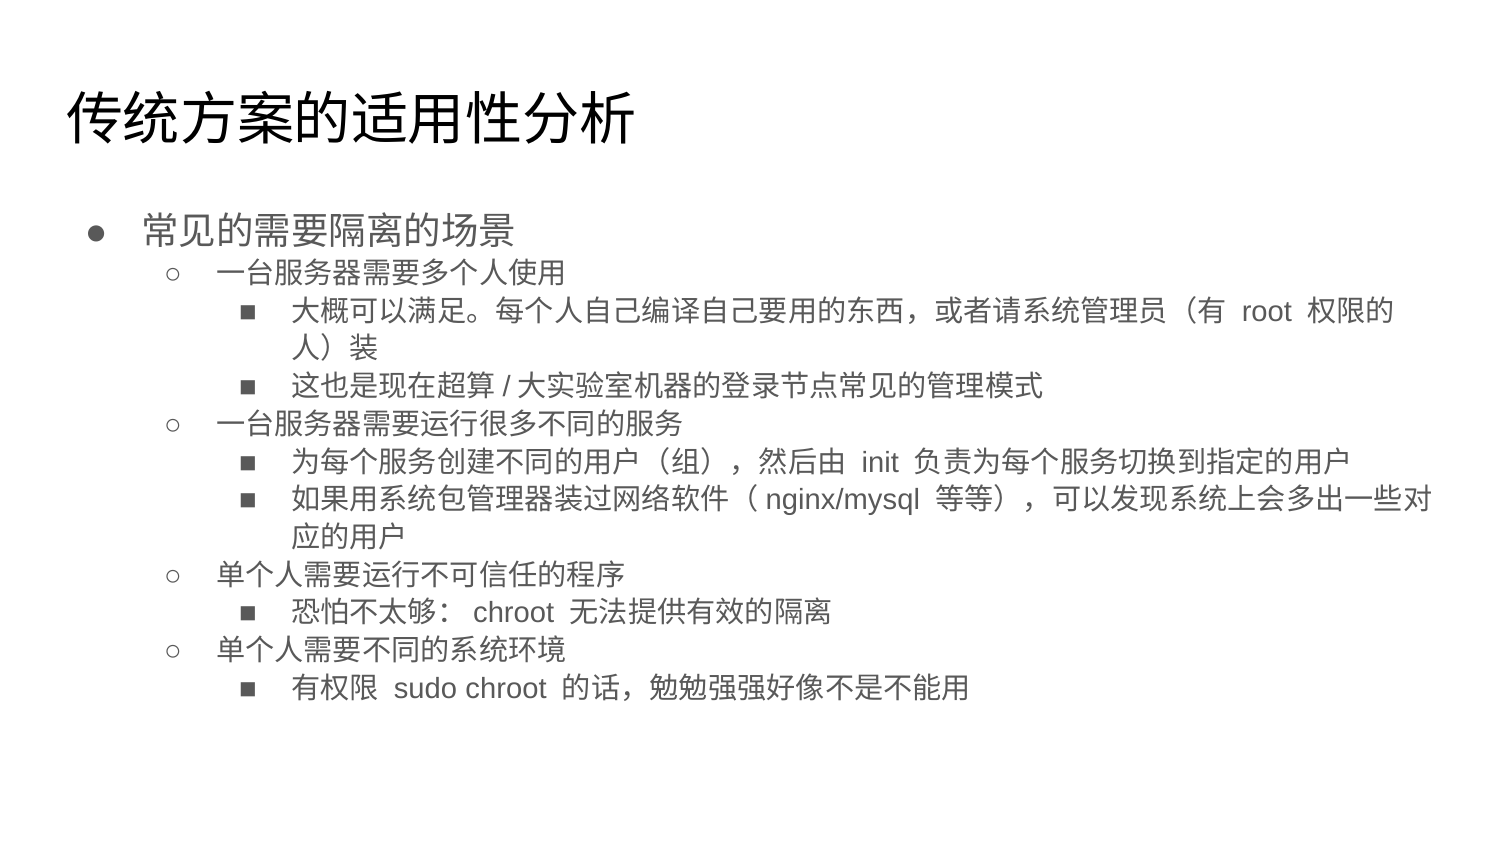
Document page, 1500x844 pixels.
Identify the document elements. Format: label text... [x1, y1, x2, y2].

list 常见的需要隔离的场景 一台服务器需要多个人使用 大概可以满足。每个人自己编译自己要用的东西，或者请系统管理员（有 root 权限的人）装 这也是现在超算/大实验室机器的登录节点常见的管理模式 一台服务器需要运行很多不同的服务 为每个服务创建不同的用户（组），然后由 init 负责为每个服务切换到指定的用户 如果用系统包管理器装过网络软件（nginx/mysql 等等），可以发现系统上会多出一些对应的用户 单个人需要运行不可信任的程序 恐怕不太够：chroot 无法提供有效的隔离 单个人需要不同的系统环境 有权限 sudo chroot 的话，勉勉强强好像不是不能用 [51, 189, 1449, 750]
title 传统方案的适用性分析 [51, 72, 1449, 167]
